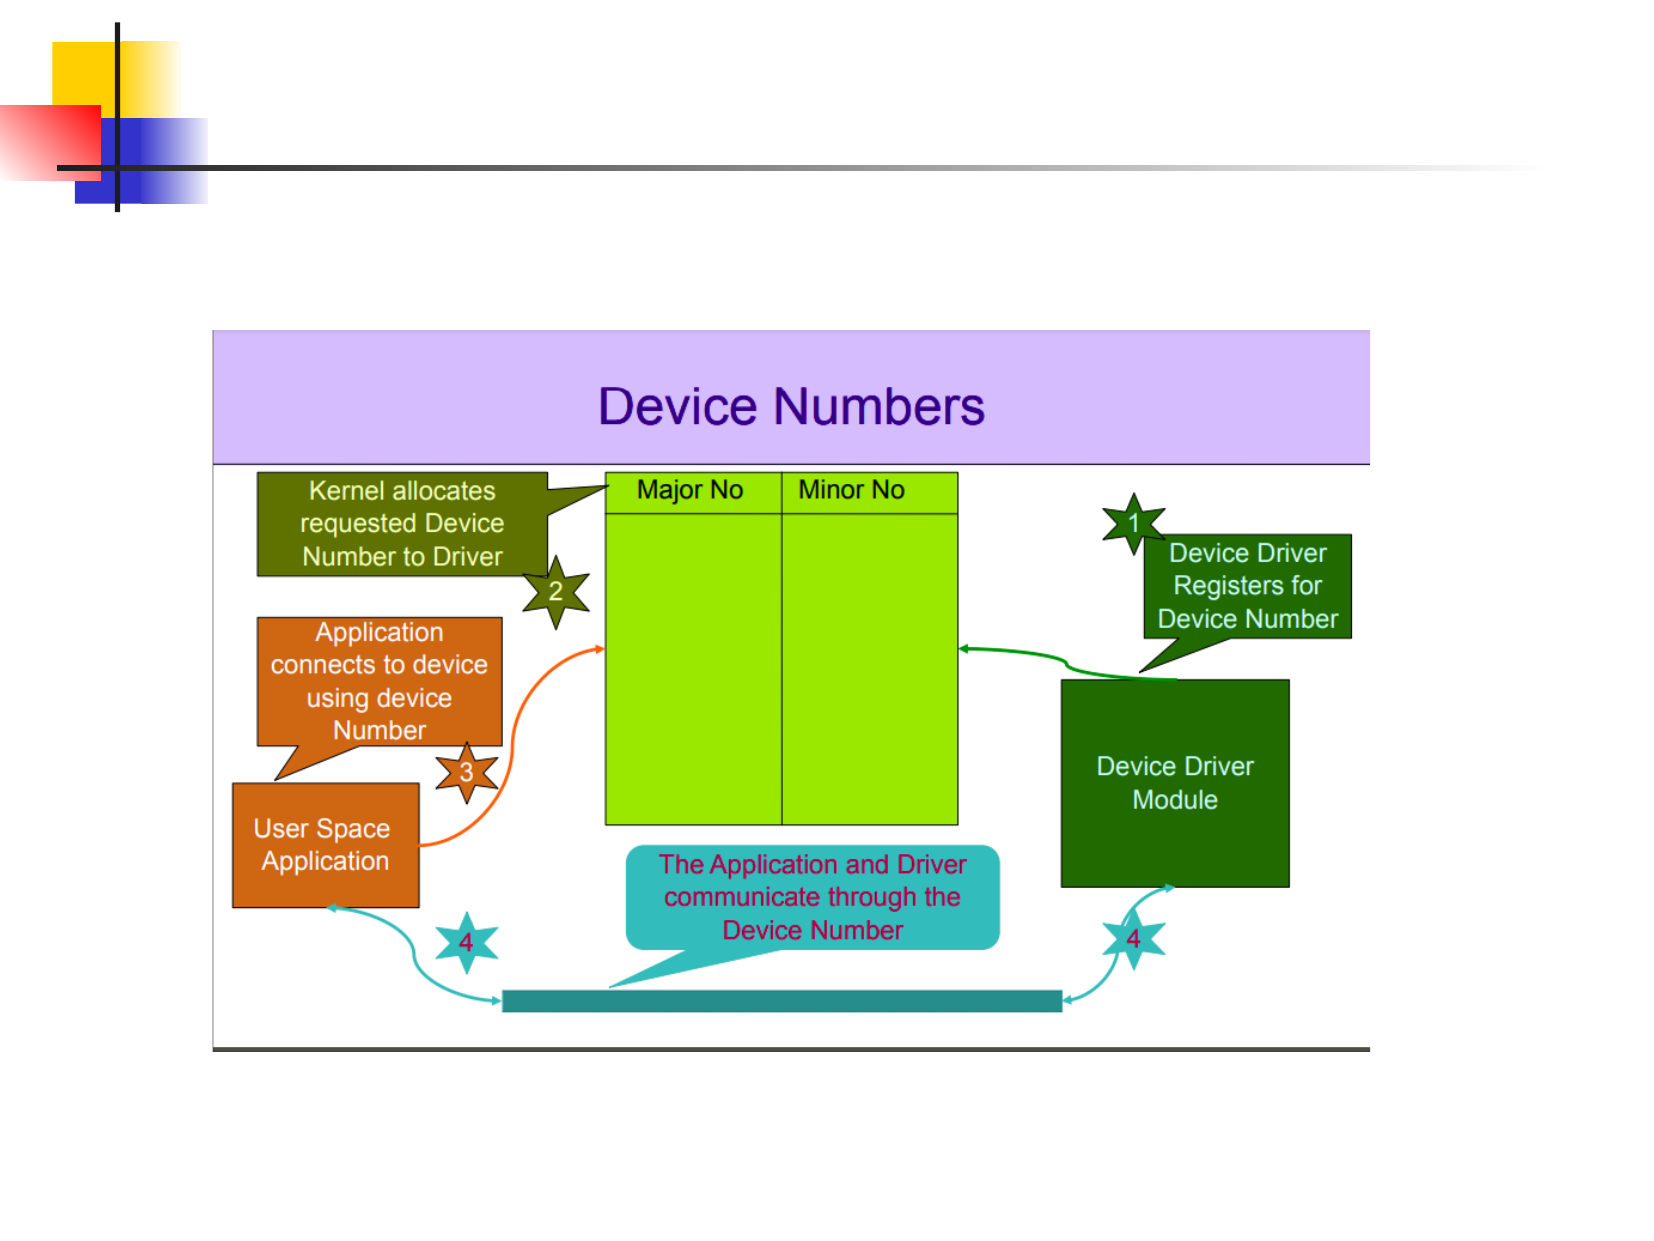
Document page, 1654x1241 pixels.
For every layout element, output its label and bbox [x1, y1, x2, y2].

picture [212, 330, 1371, 1052]
